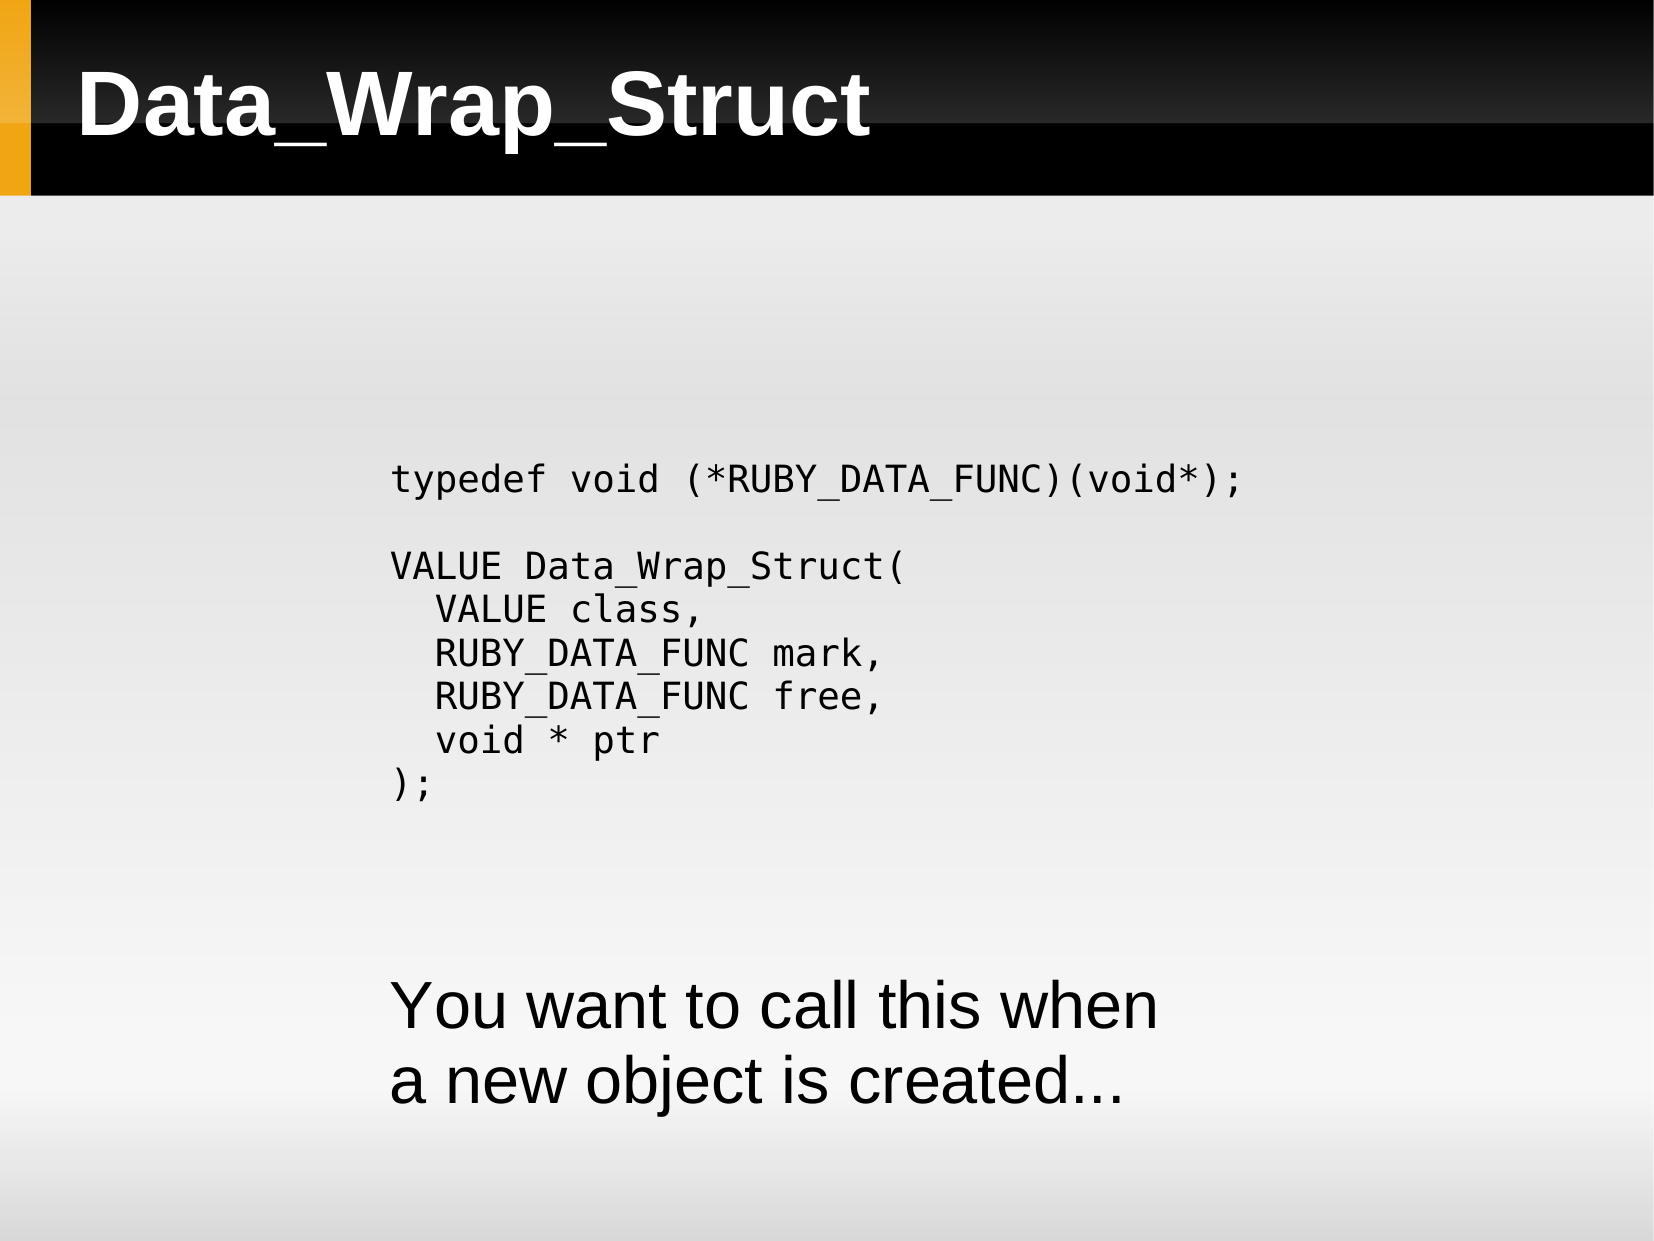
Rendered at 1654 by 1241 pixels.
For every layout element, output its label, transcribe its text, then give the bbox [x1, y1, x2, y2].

title Data_Wrap_Struct [76, 7, 1565, 200]
text_box You want to call this when a new object is created... [375, 960, 1178, 1126]
text_box typedef void (*RUBY_DATA_FUNC)(void*); VALUE Data_Wrap_Struct( VALUE class, RUBY_DATA_FUNC mark, RUBY_DATA_FUNC free, void * ptr ); [375, 449, 1260, 901]
picture [0, 0, 1654, 1241]
